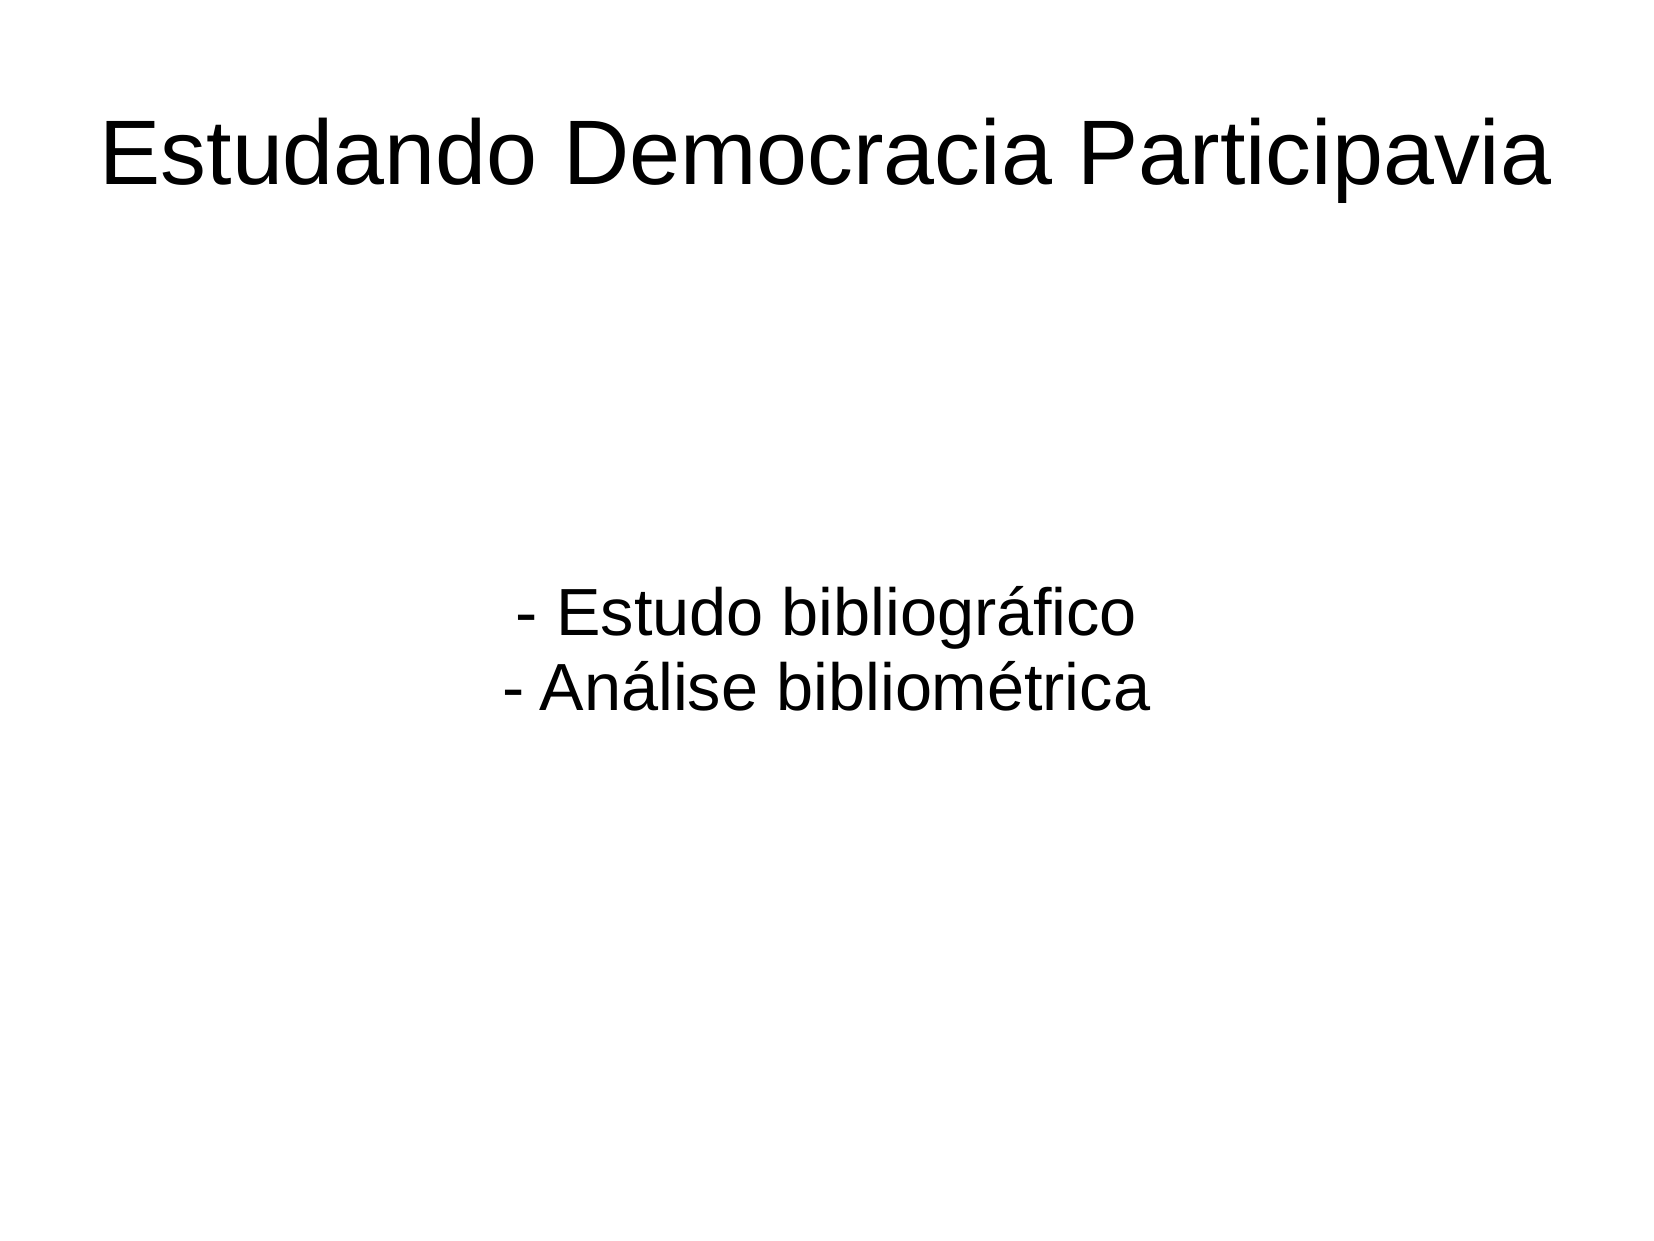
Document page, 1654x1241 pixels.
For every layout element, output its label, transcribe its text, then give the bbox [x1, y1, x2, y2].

subtitle - Estudo bibliográfico - Análise bibliométrica [82, 290, 1571, 1010]
title Estudando Democracia Participavia [82, 49, 1571, 257]
